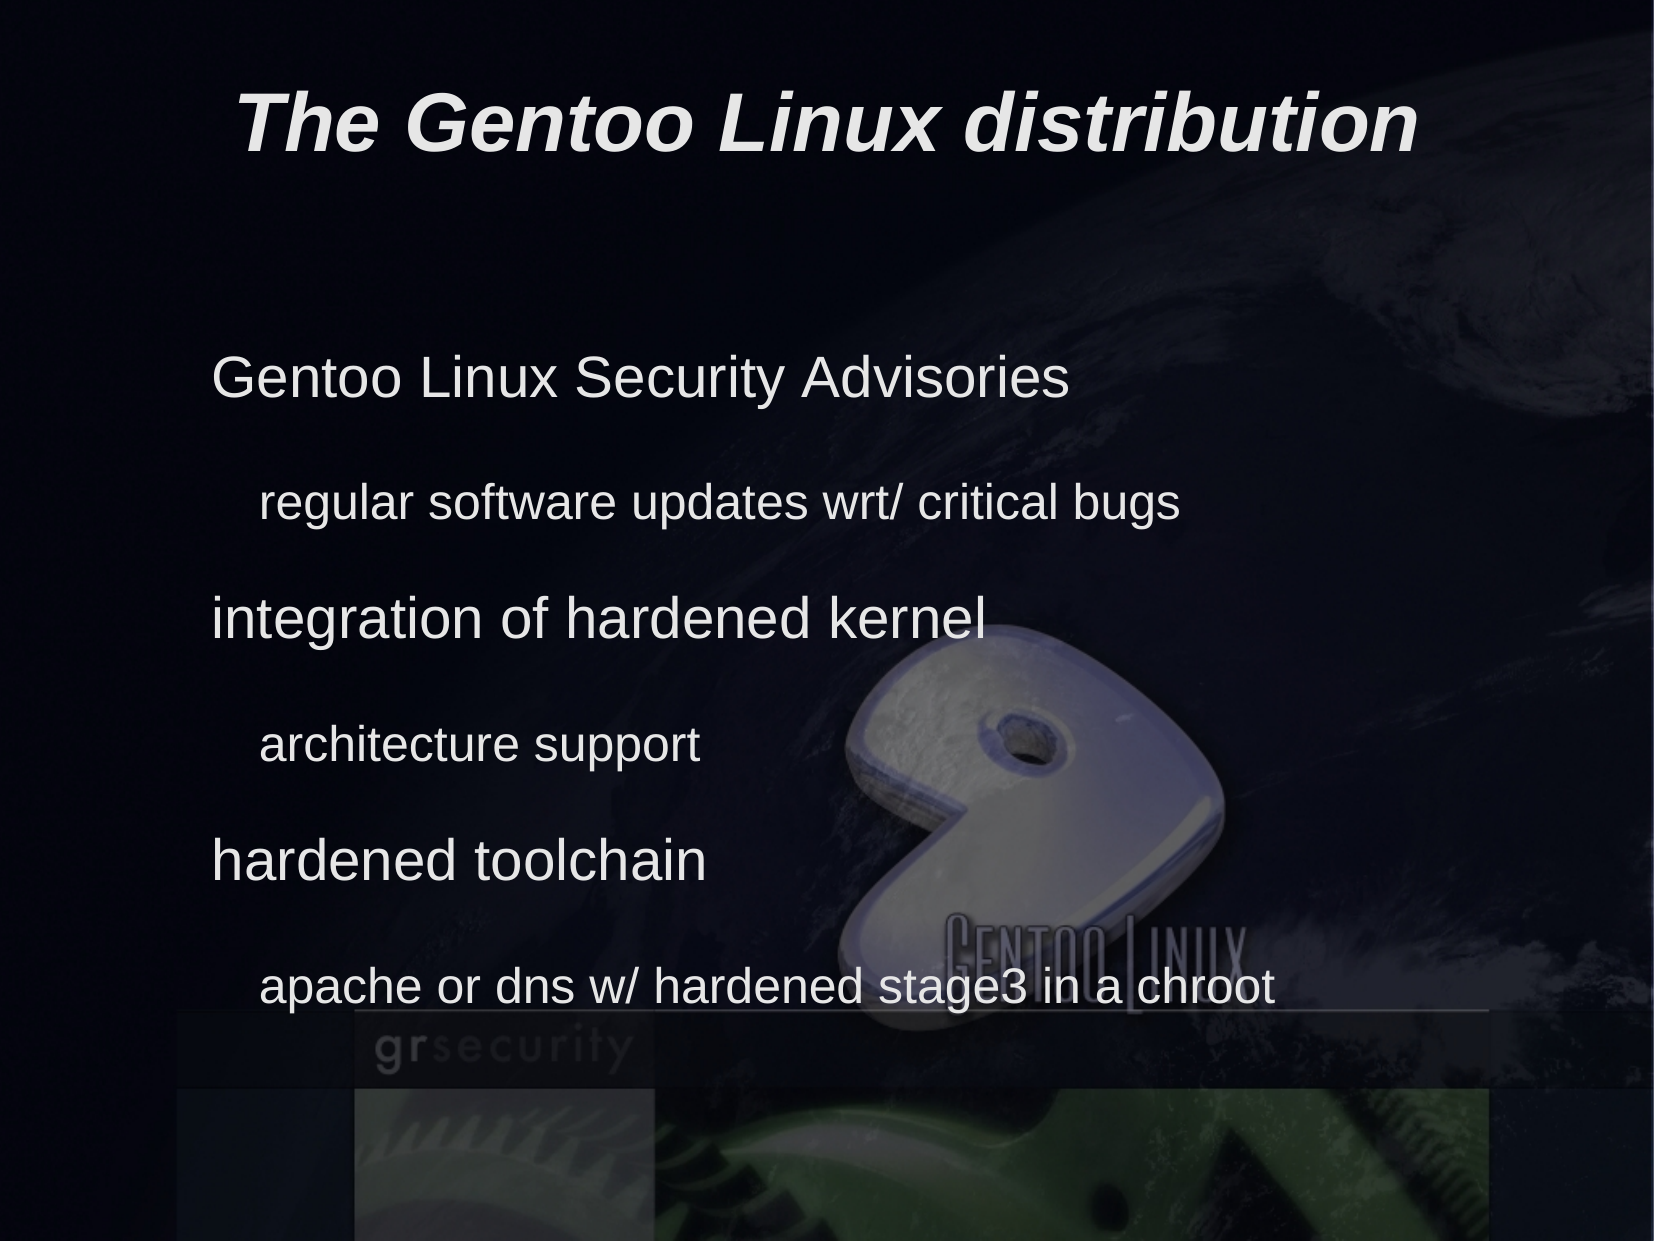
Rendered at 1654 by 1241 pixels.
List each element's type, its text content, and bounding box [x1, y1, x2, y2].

picture [0, 0, 1654, 1241]
title The Gentoo Linux distribution [121, 19, 1534, 227]
list Gentoo Linux Security Advisories regular software updates wrt/ critical bugs integration of hardened kernel architecture support hardened toolchain apache or dns w/ hardened stage3 in a chroot [152, 344, 1534, 1127]
